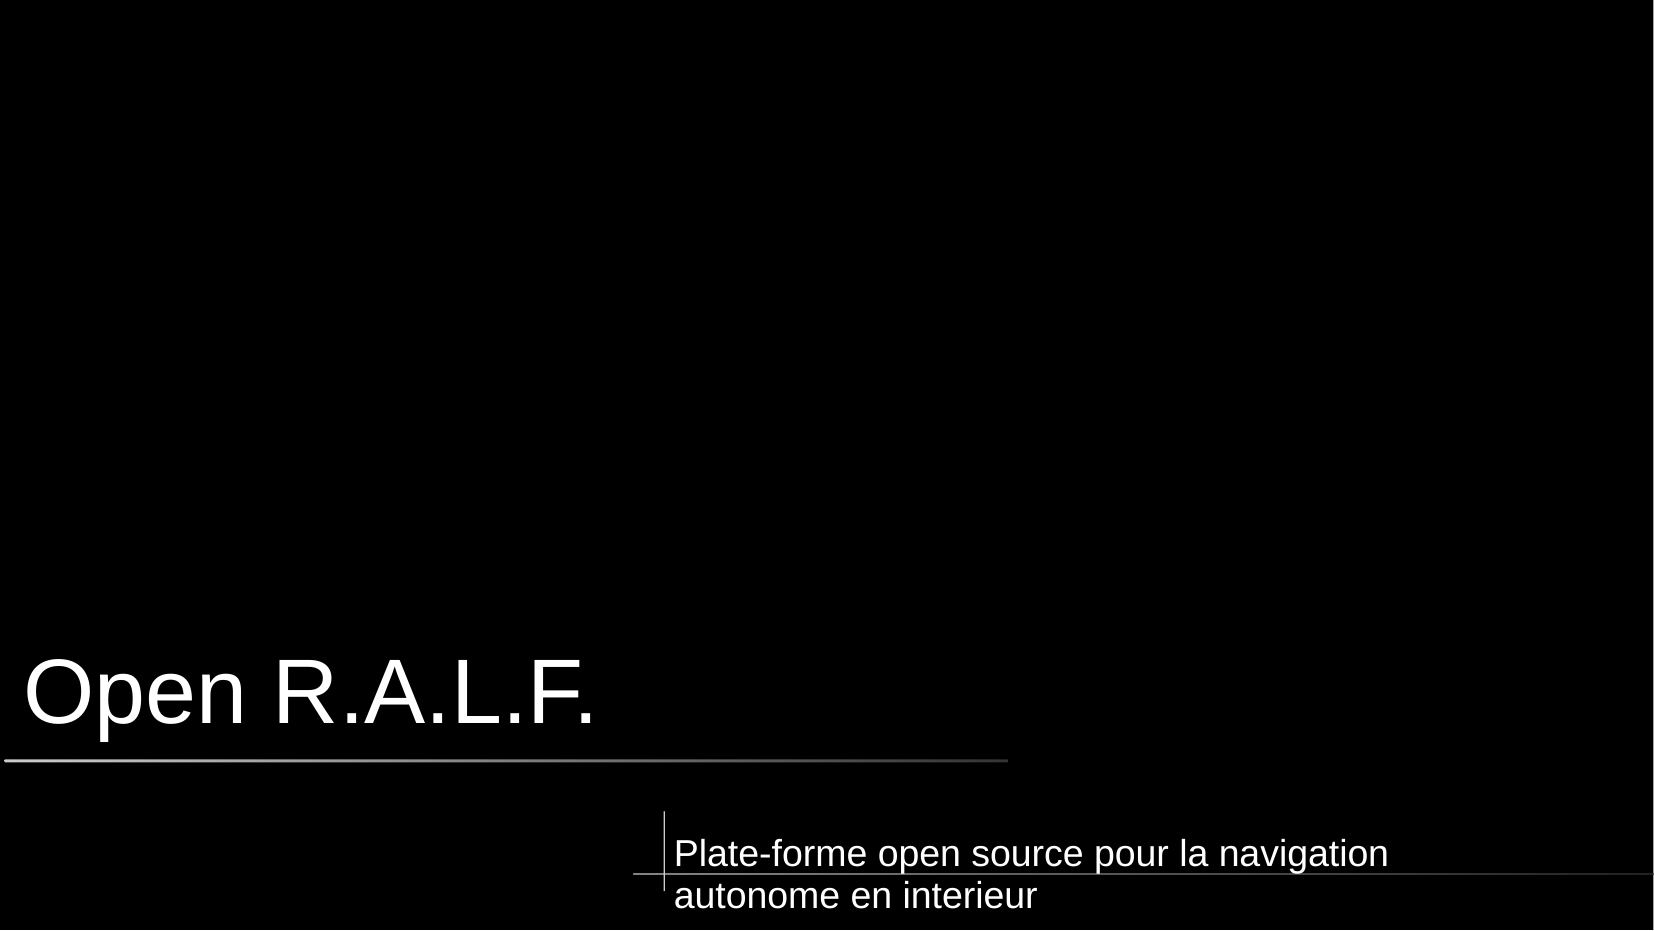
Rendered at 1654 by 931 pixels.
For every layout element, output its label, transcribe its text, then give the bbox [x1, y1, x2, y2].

text_box Plate-forme open source pour la navigation autonome en interieur [659, 825, 1463, 924]
title Open R.A.L.F. [23, 637, 1501, 746]
